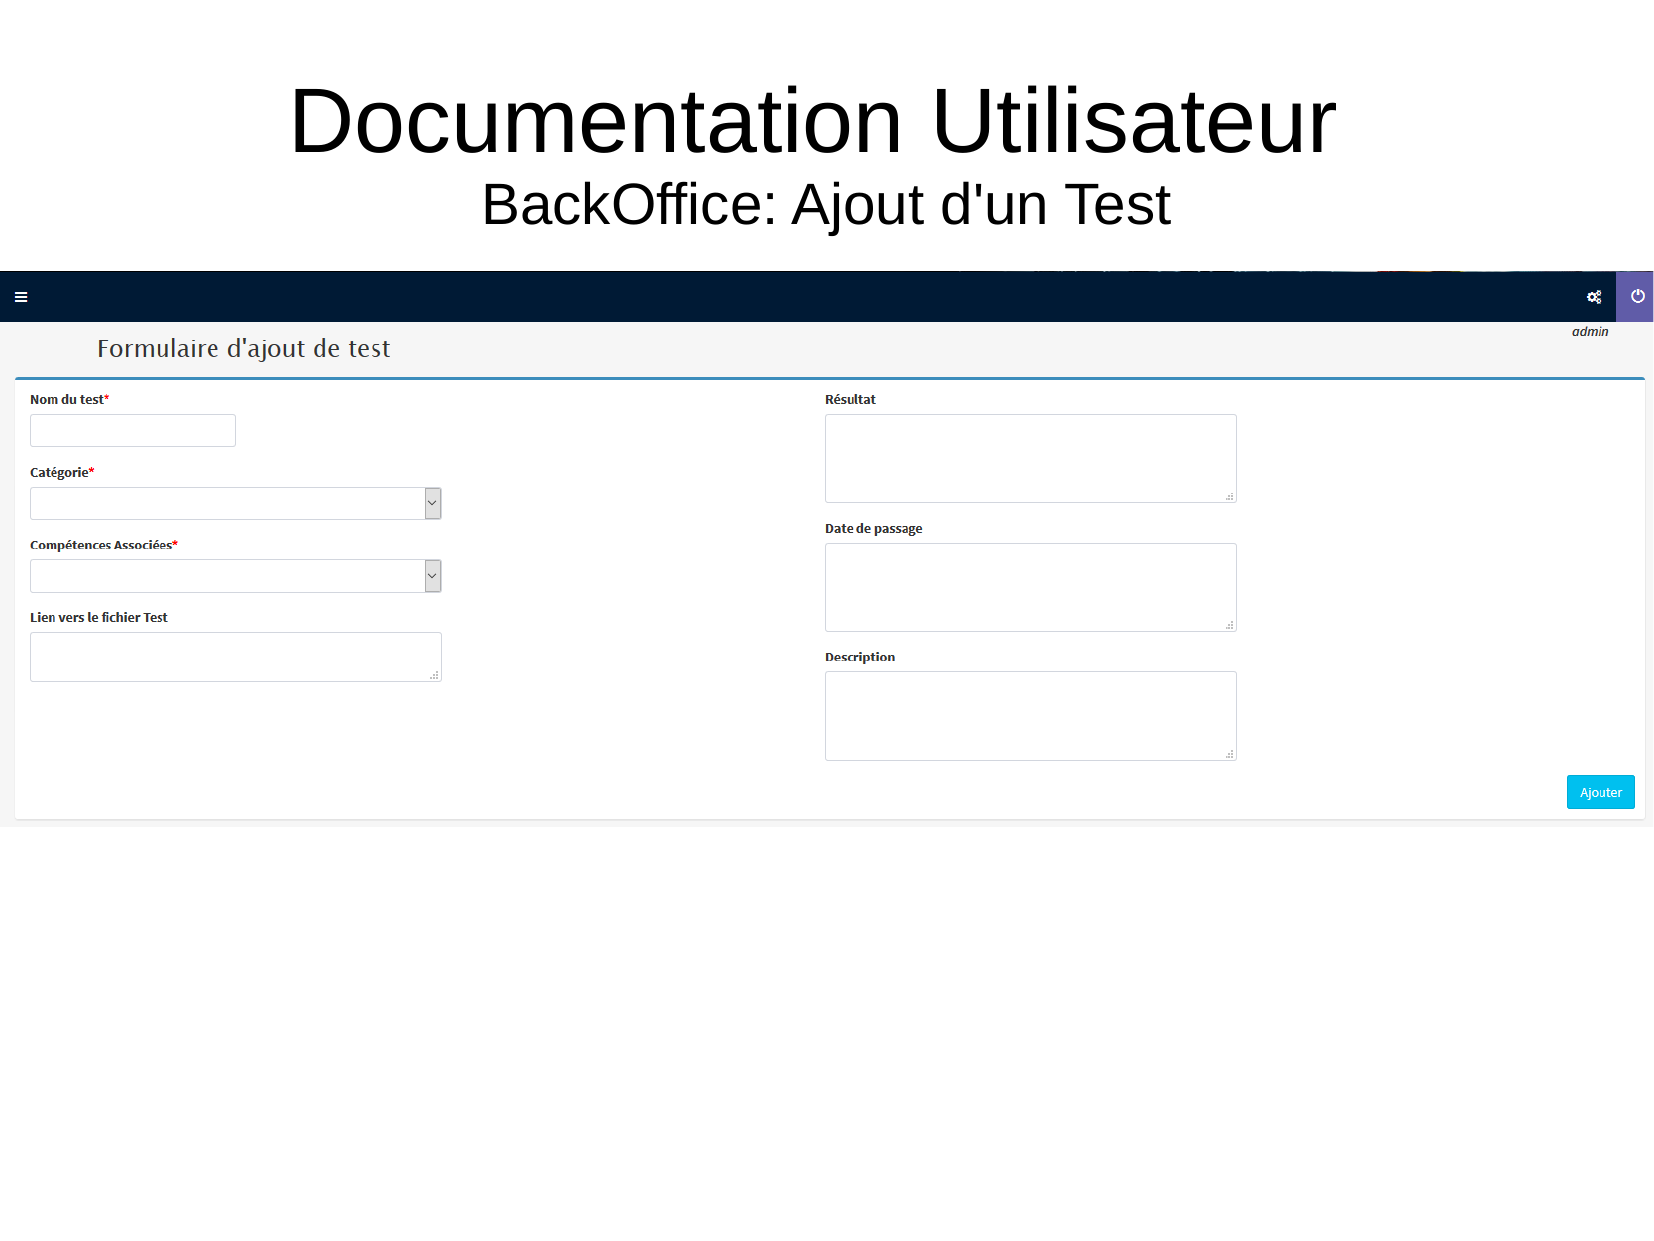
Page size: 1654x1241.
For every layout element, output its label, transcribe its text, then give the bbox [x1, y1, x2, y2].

title Documentation Utilisateur BackOffice: Ajout d'un Test [82, 49, 1571, 257]
picture [0, 271, 1654, 827]
